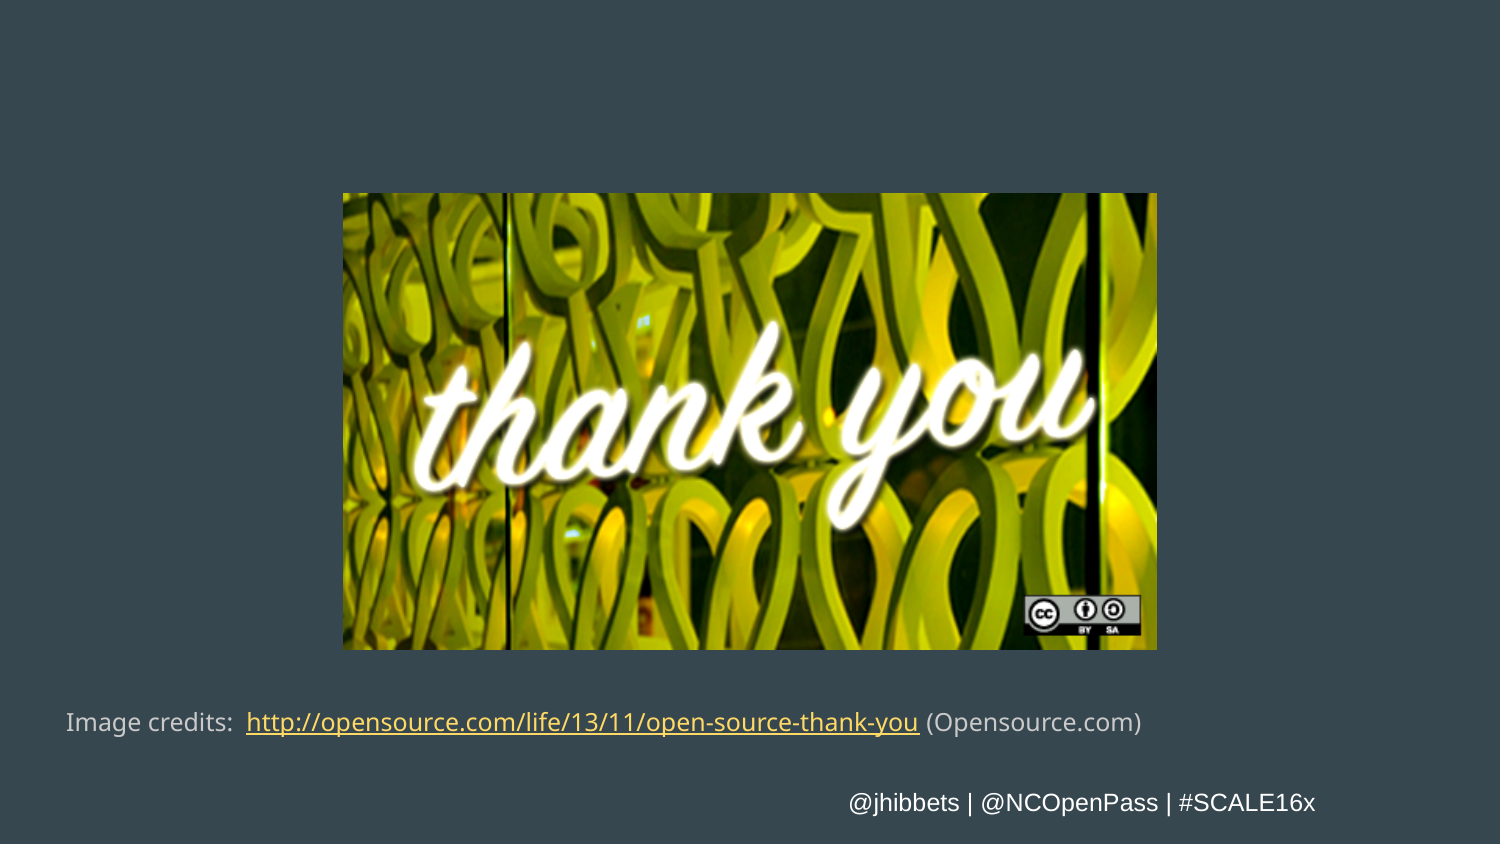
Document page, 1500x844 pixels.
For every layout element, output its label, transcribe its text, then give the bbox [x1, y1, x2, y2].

text_box Image credits: http://opensource.com/life/13/11/open-source-thank-you (Opensource.com) [51, 686, 1449, 750]
picture [343, 193, 1157, 650]
